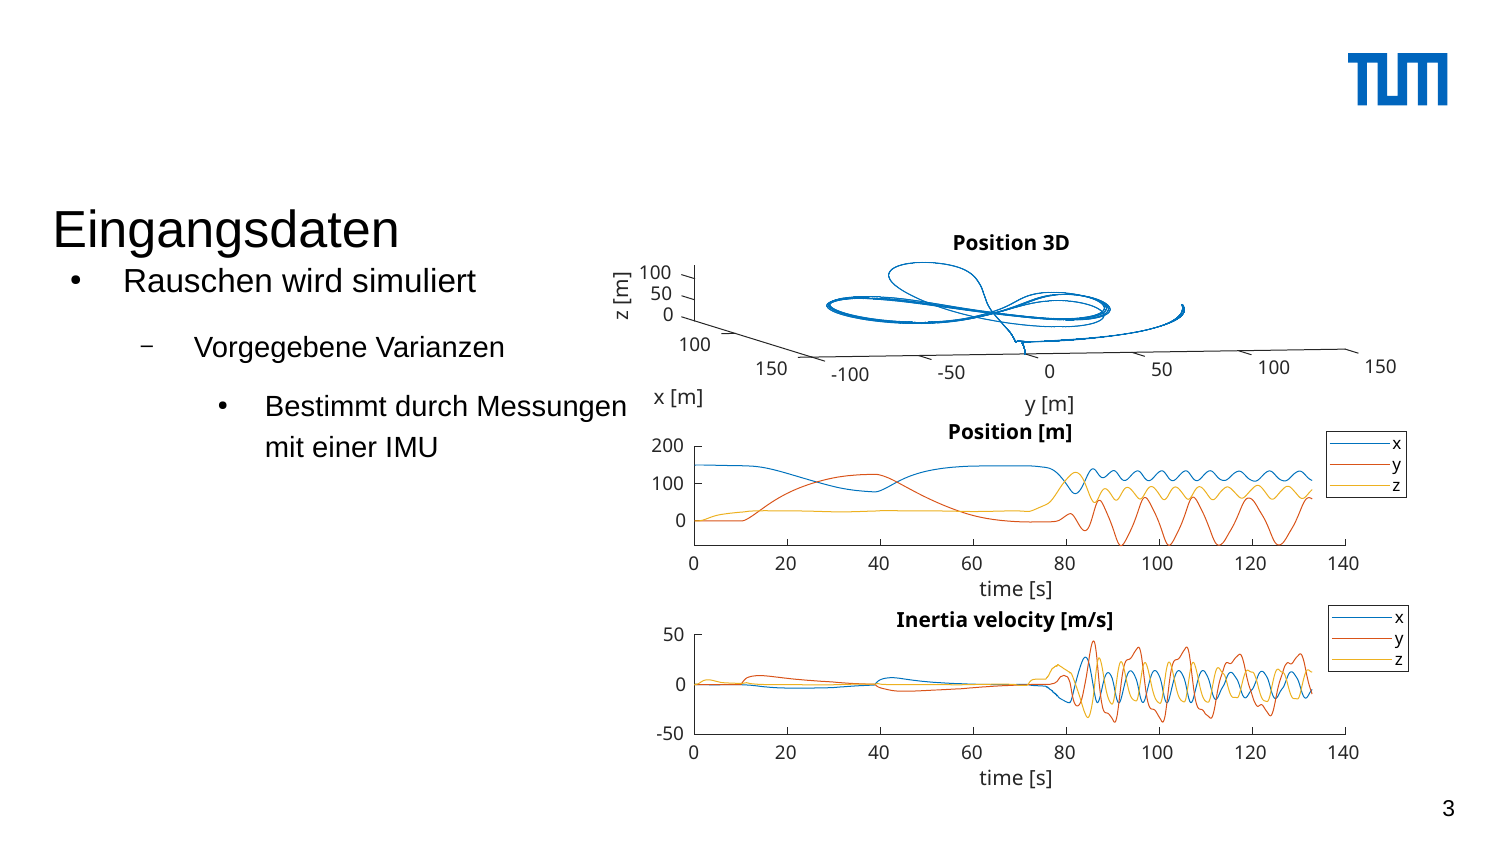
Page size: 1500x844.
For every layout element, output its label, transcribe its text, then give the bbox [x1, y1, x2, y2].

picture [585, 301, 1426, 829]
title Eingangsdaten [52, 159, 1449, 301]
list Rauschen wird simuliert Vorgegebene Varianzen Bestimmt durch Messungen mit einer IMU [52, 262, 661, 771]
